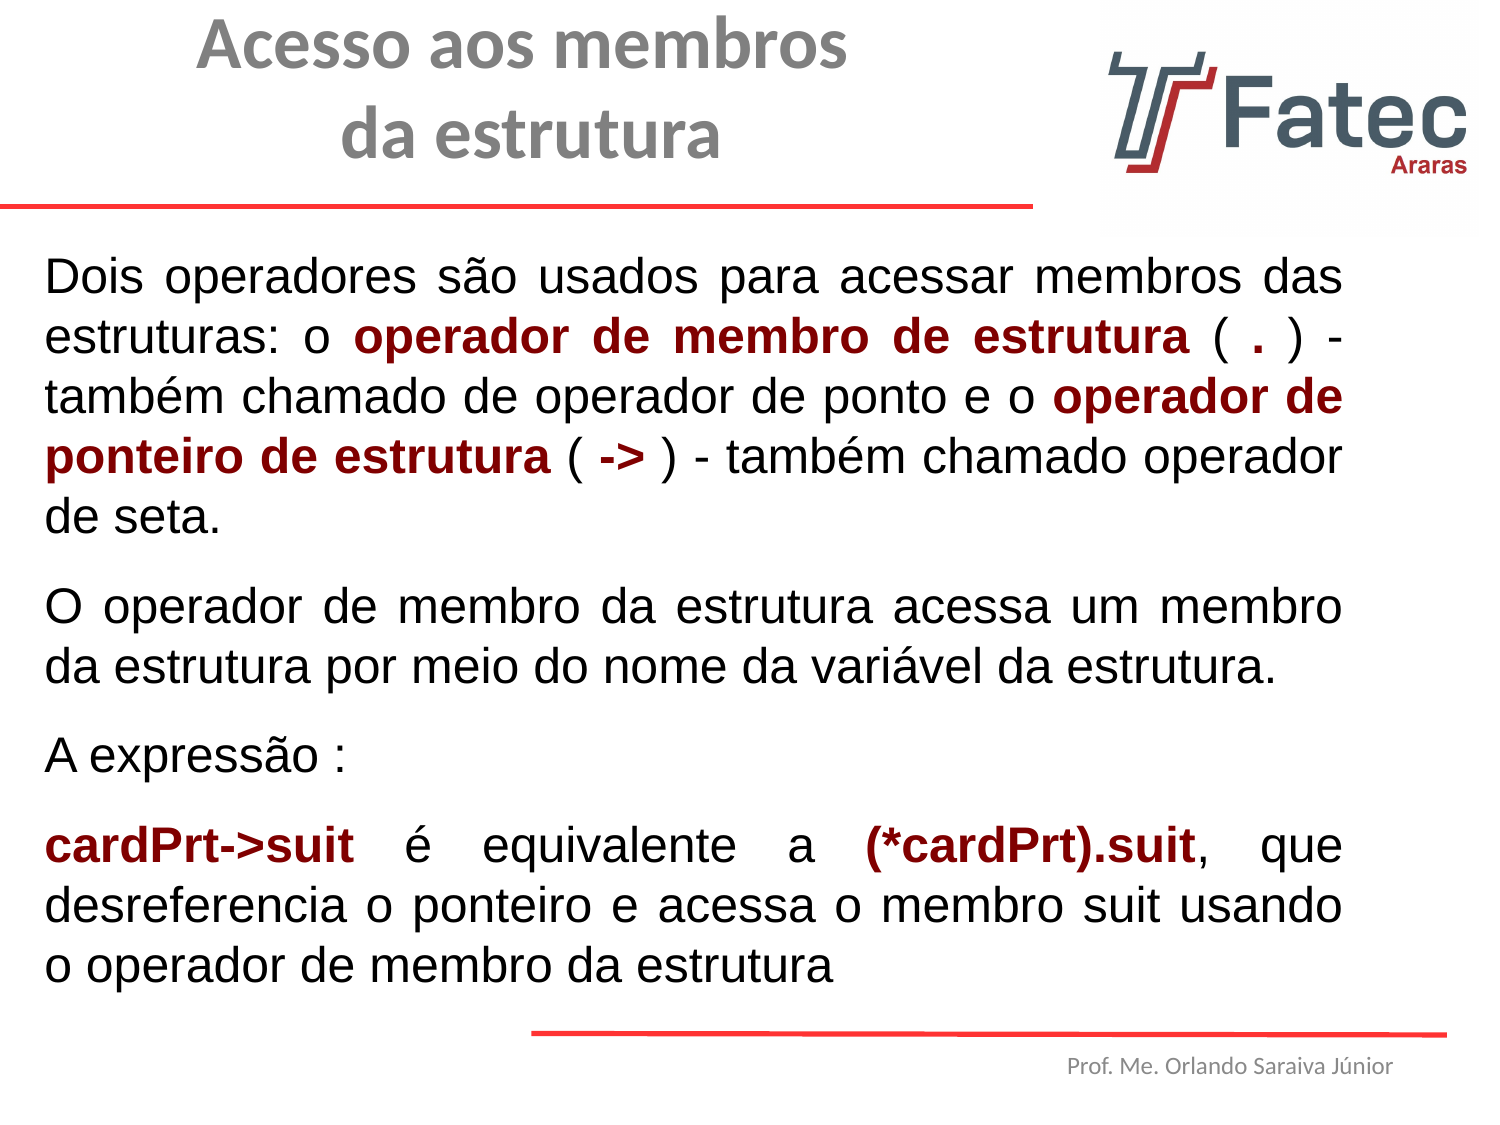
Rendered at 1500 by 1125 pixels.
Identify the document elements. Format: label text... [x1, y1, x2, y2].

list Dois operadores são usados para acessar membros das estruturas: o operador de membro de estrutura ( . ) - também chamado de operador de ponto e o operador de ponteiro de estrutura ( -> ) - também chamado operador de seta. O operador de membro da estrutura acessa um membro da estrutura por meio do nome da variável da estrutura. A expressão : cardPrt->suit é equivalente a (*cardPrt).suit, que desreferencia o ponteiro e acessa o membro suit usando o operador de membro da estrutura [29, 236, 1359, 1004]
title Acesso aos membros da estrutura [0, 0, 1063, 174]
picture [1100, 0, 1479, 237]
